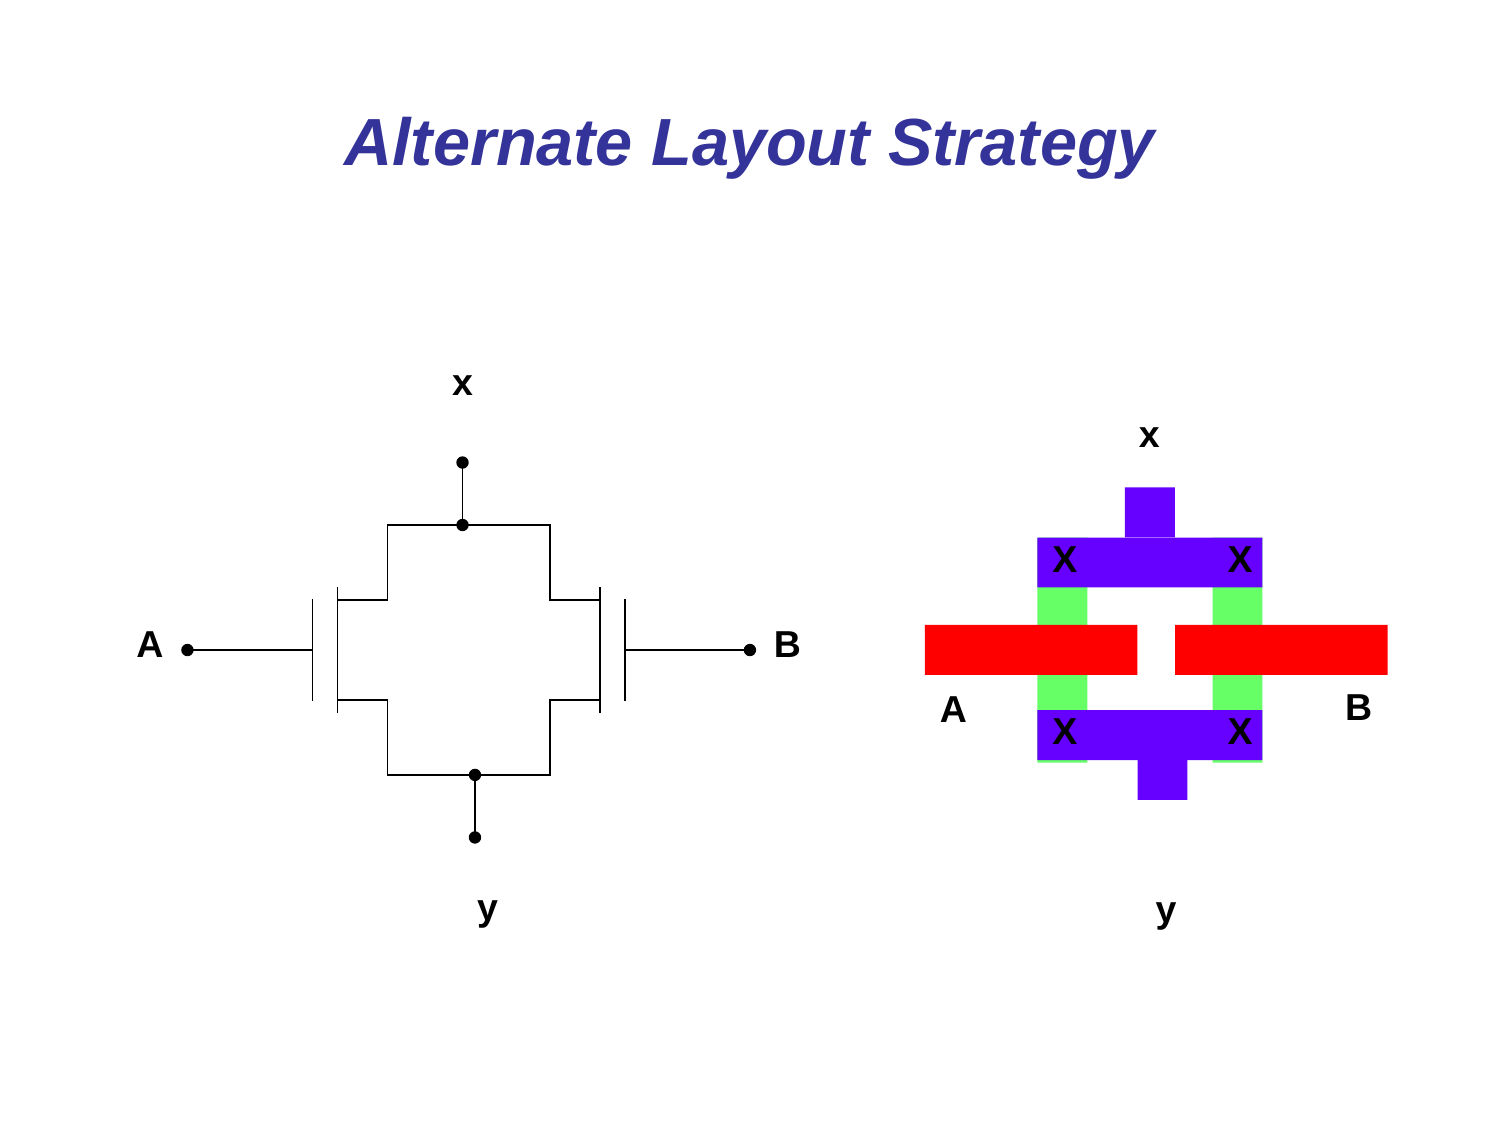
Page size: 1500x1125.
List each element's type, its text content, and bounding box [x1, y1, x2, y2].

text_box X [1212, 699, 1268, 761]
title Alternate Layout Strategy [75, 45, 1426, 233]
text_box A [121, 612, 179, 673]
text_box B [759, 612, 816, 673]
text_box X [1037, 699, 1093, 761]
text_box [1093, 710, 1263, 800]
text_box B [1330, 674, 1388, 736]
text_box y [1140, 877, 1192, 938]
text_box x [437, 349, 488, 411]
text_box A [925, 677, 982, 738]
text_box X [1212, 527, 1268, 588]
text_box y [462, 874, 513, 936]
text_box [1093, 487, 1388, 699]
text_box x [1124, 402, 1175, 463]
text_box X [1037, 527, 1093, 588]
text_box [924, 588, 1138, 699]
